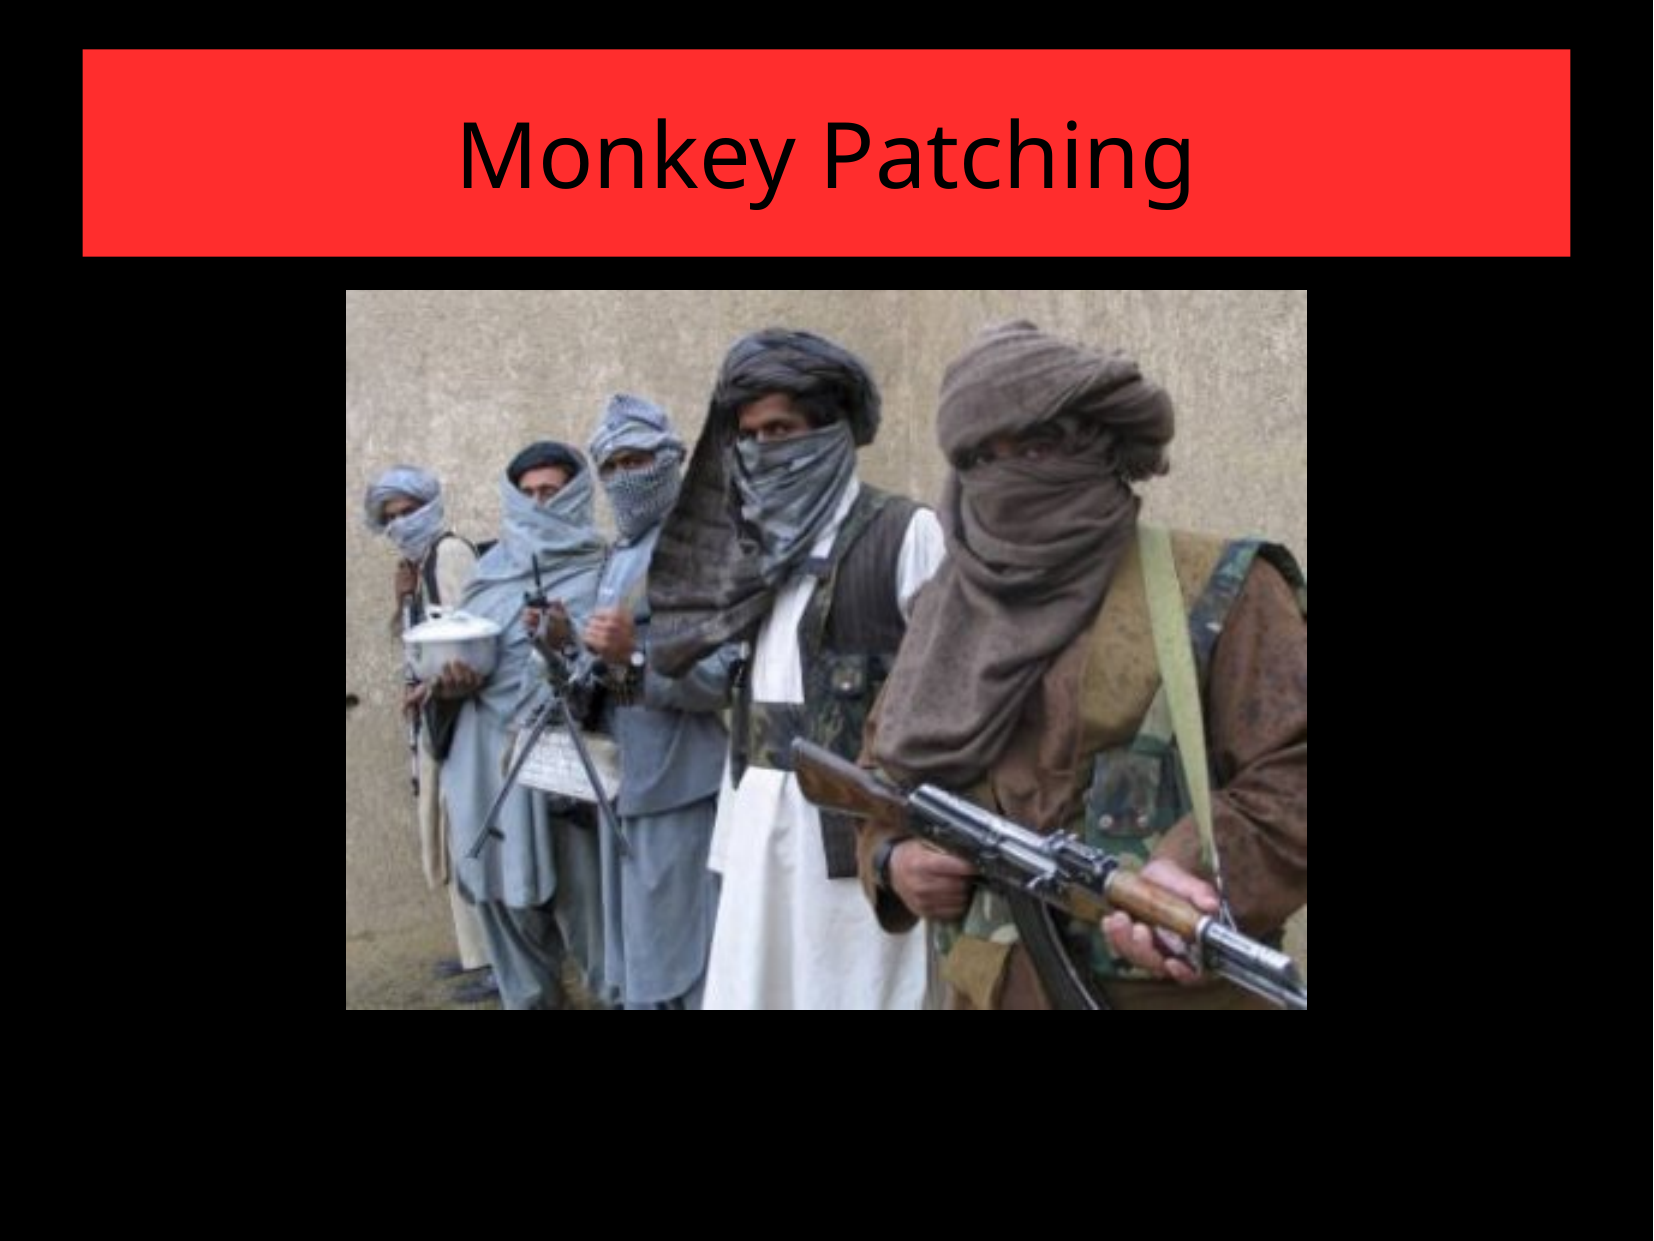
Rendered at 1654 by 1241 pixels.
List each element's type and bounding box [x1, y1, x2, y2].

picture [346, 290, 1307, 1010]
